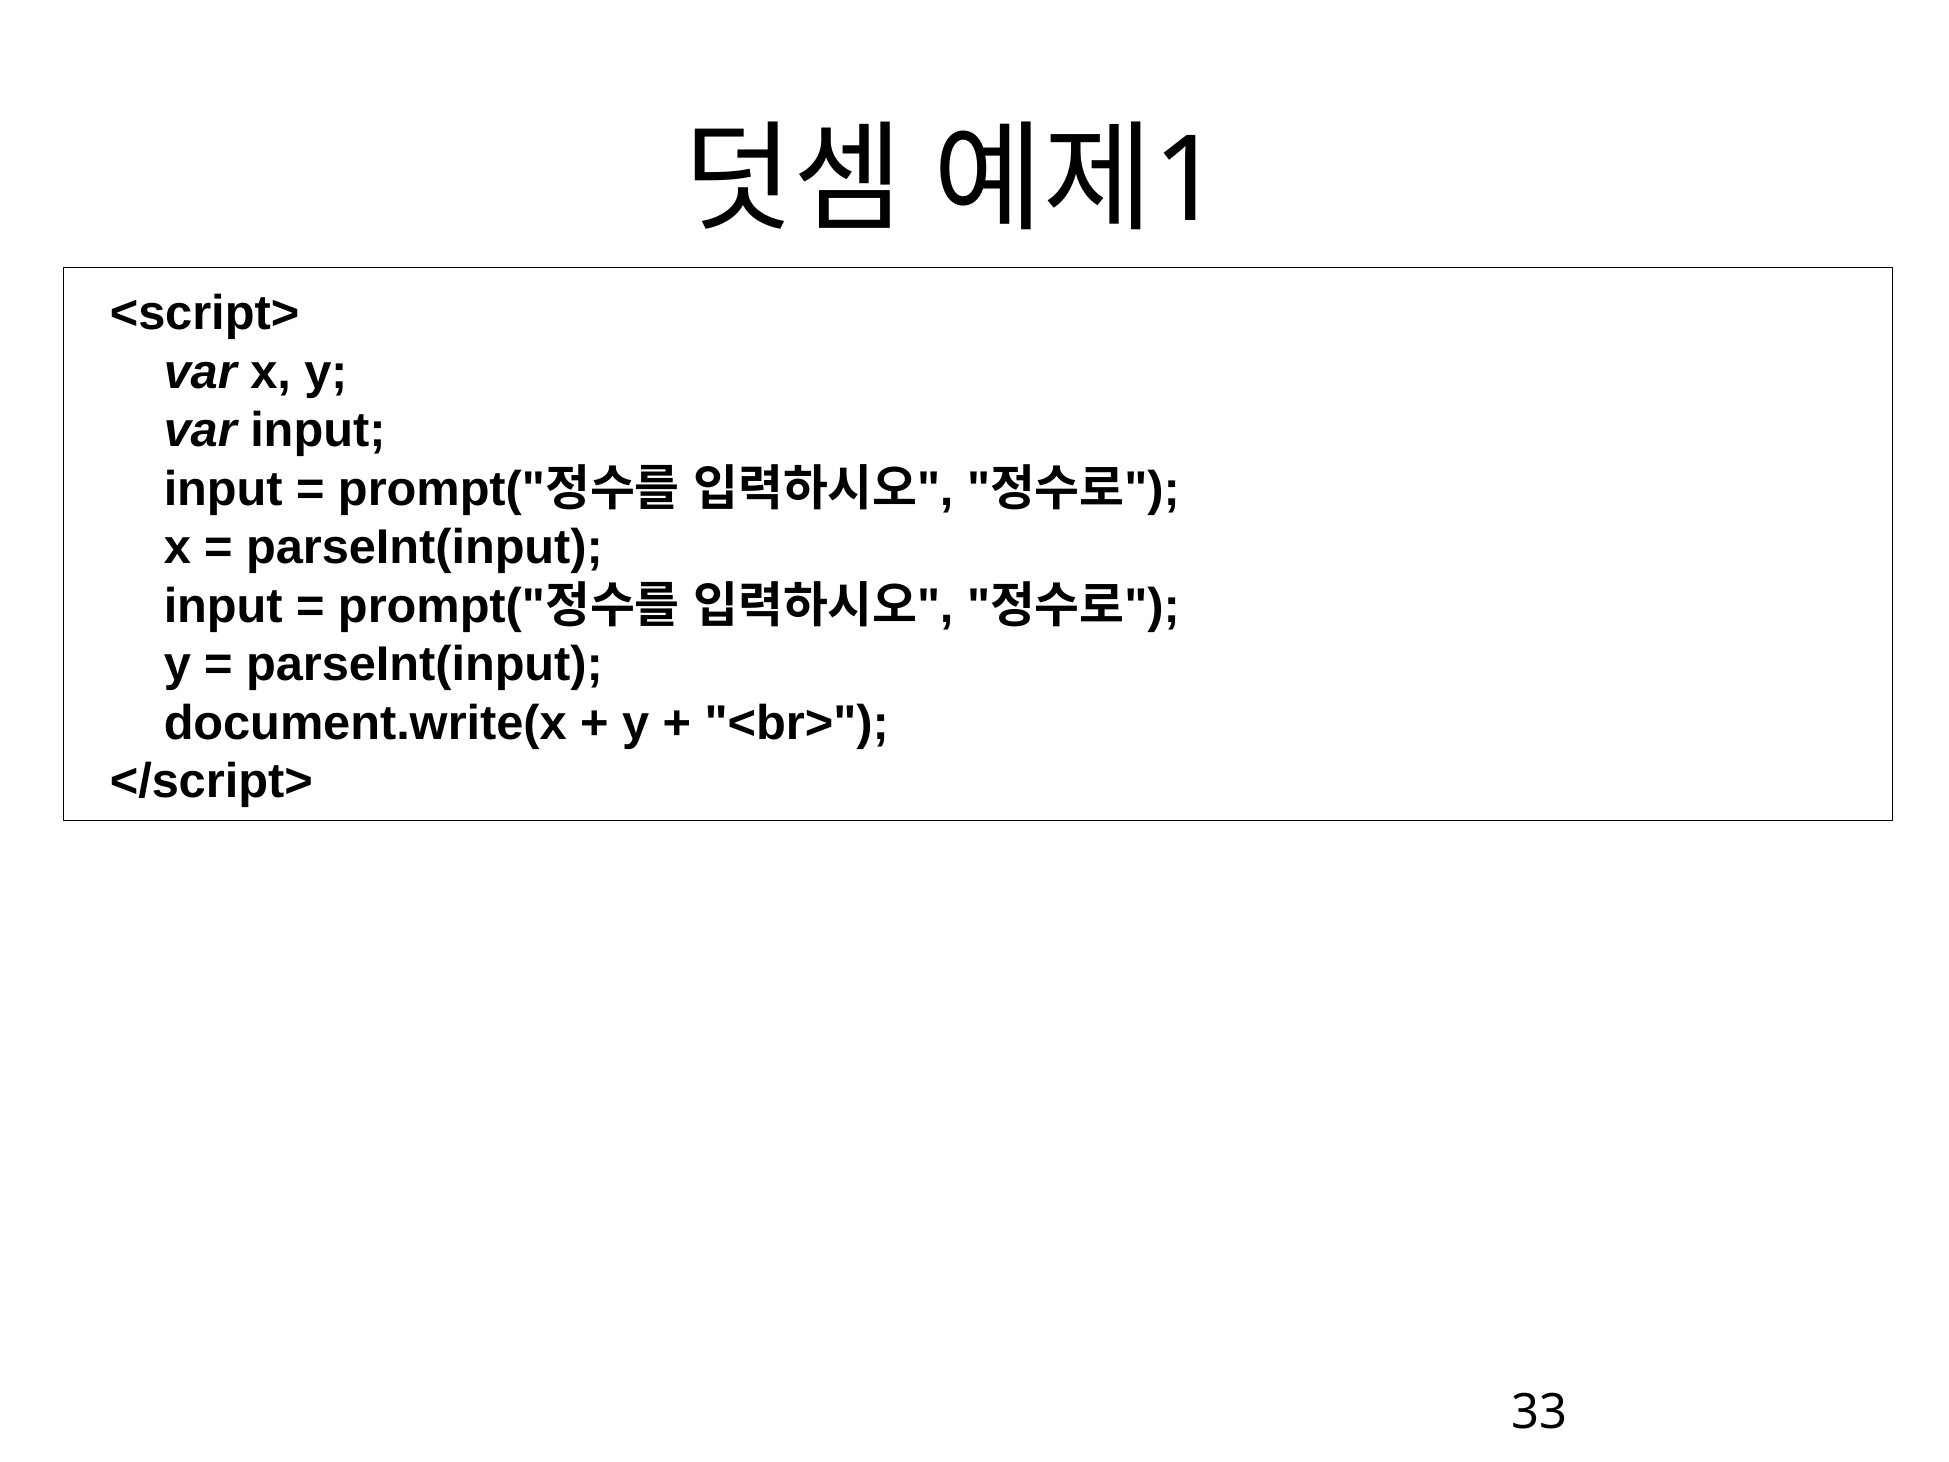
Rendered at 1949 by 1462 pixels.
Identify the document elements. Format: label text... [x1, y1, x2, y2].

slide_number <숫자> [1496, 1372, 1899, 1462]
title 덧셈 예제1 [156, 92, 1749, 255]
text_box <script> var x, y; var input; input = prompt("정수를 입력하시오", "정수로"); x = parseInt(input); input = prompt("정수를 입력하시오", "정수로"); y = parseInt(input); document.write(x + y + "<br>"); </script> [63, 267, 1893, 821]
